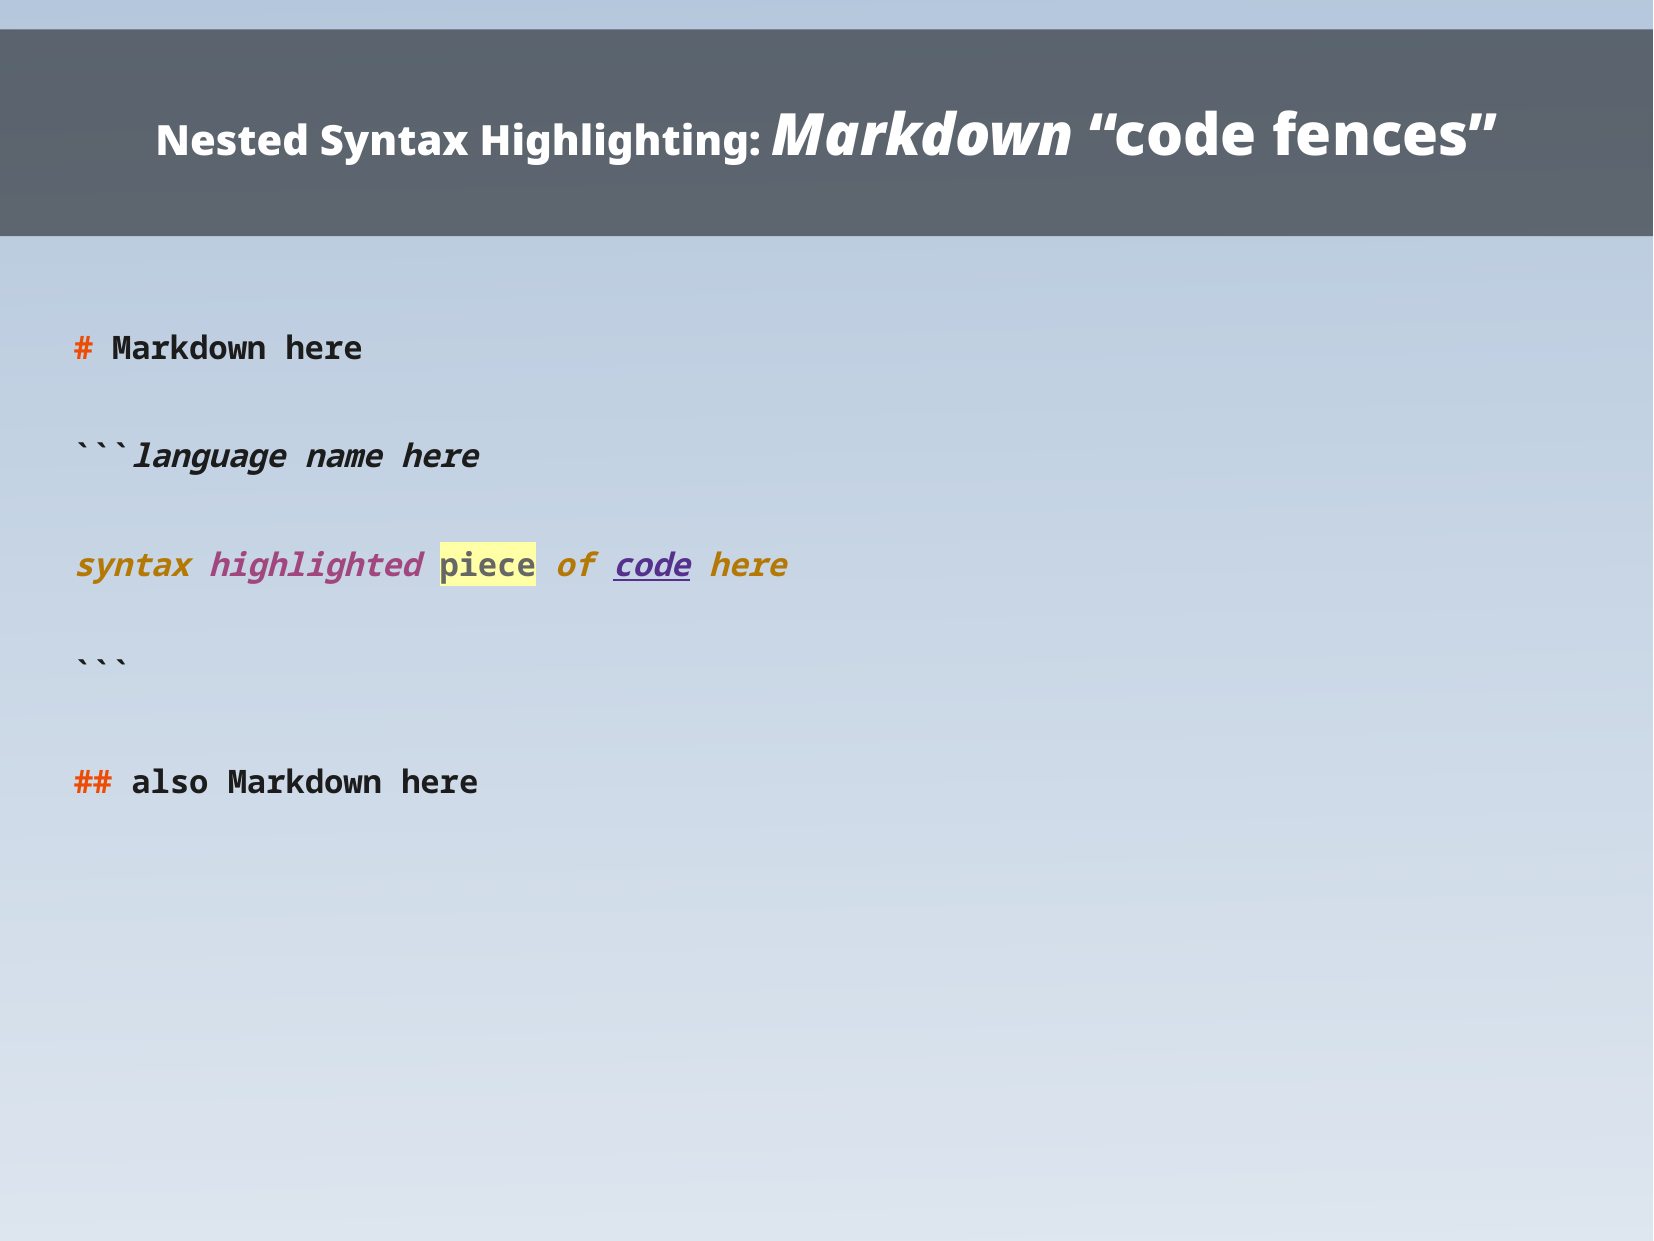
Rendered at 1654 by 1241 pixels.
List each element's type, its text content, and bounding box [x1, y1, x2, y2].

list # Markdown here ```language name here syntax highlighted piece of code here ``` ## also Markdown here [73, 324, 1580, 814]
title Nested Syntax Highlighting: Markdown “code fences” [58, 59, 1594, 207]
